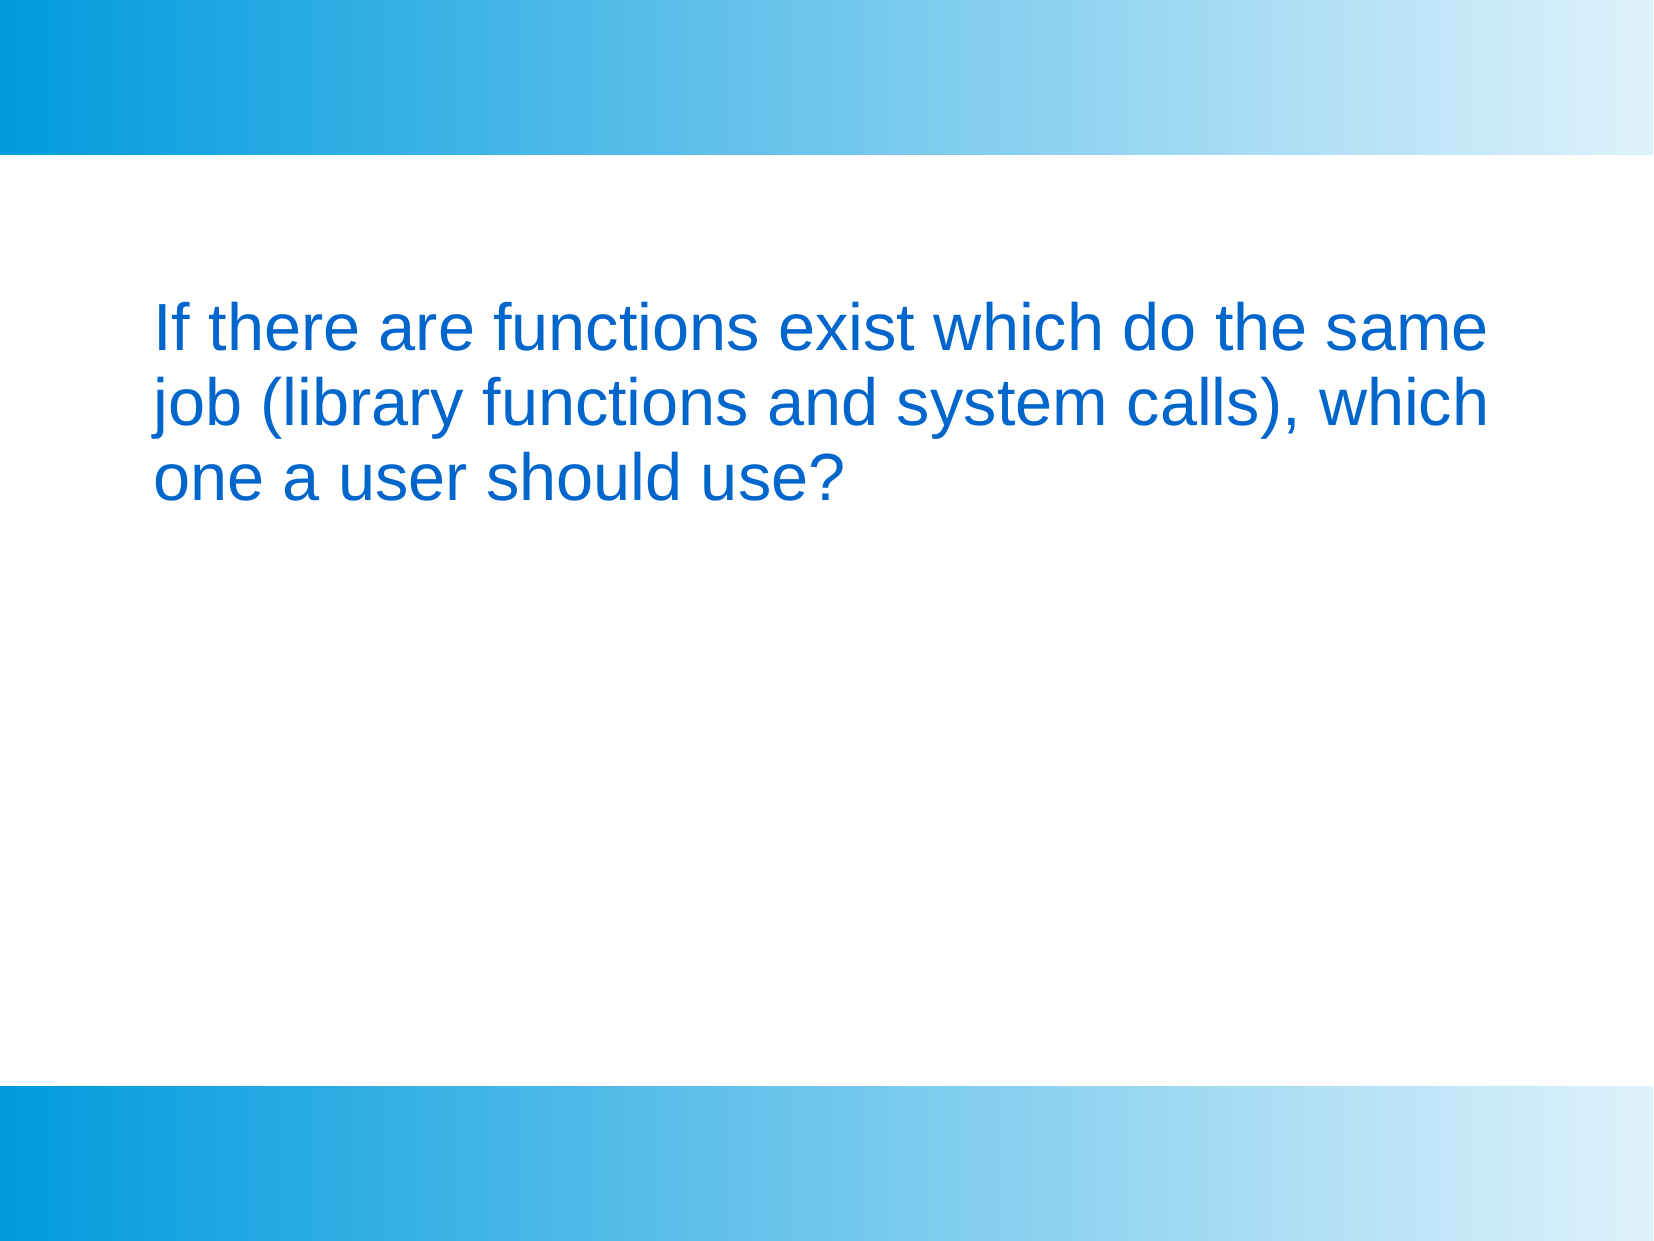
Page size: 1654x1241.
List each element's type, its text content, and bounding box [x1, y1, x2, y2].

list If there are functions exist which do the same job (library functions and system calls), which one a user should use? [82, 290, 1571, 1010]
